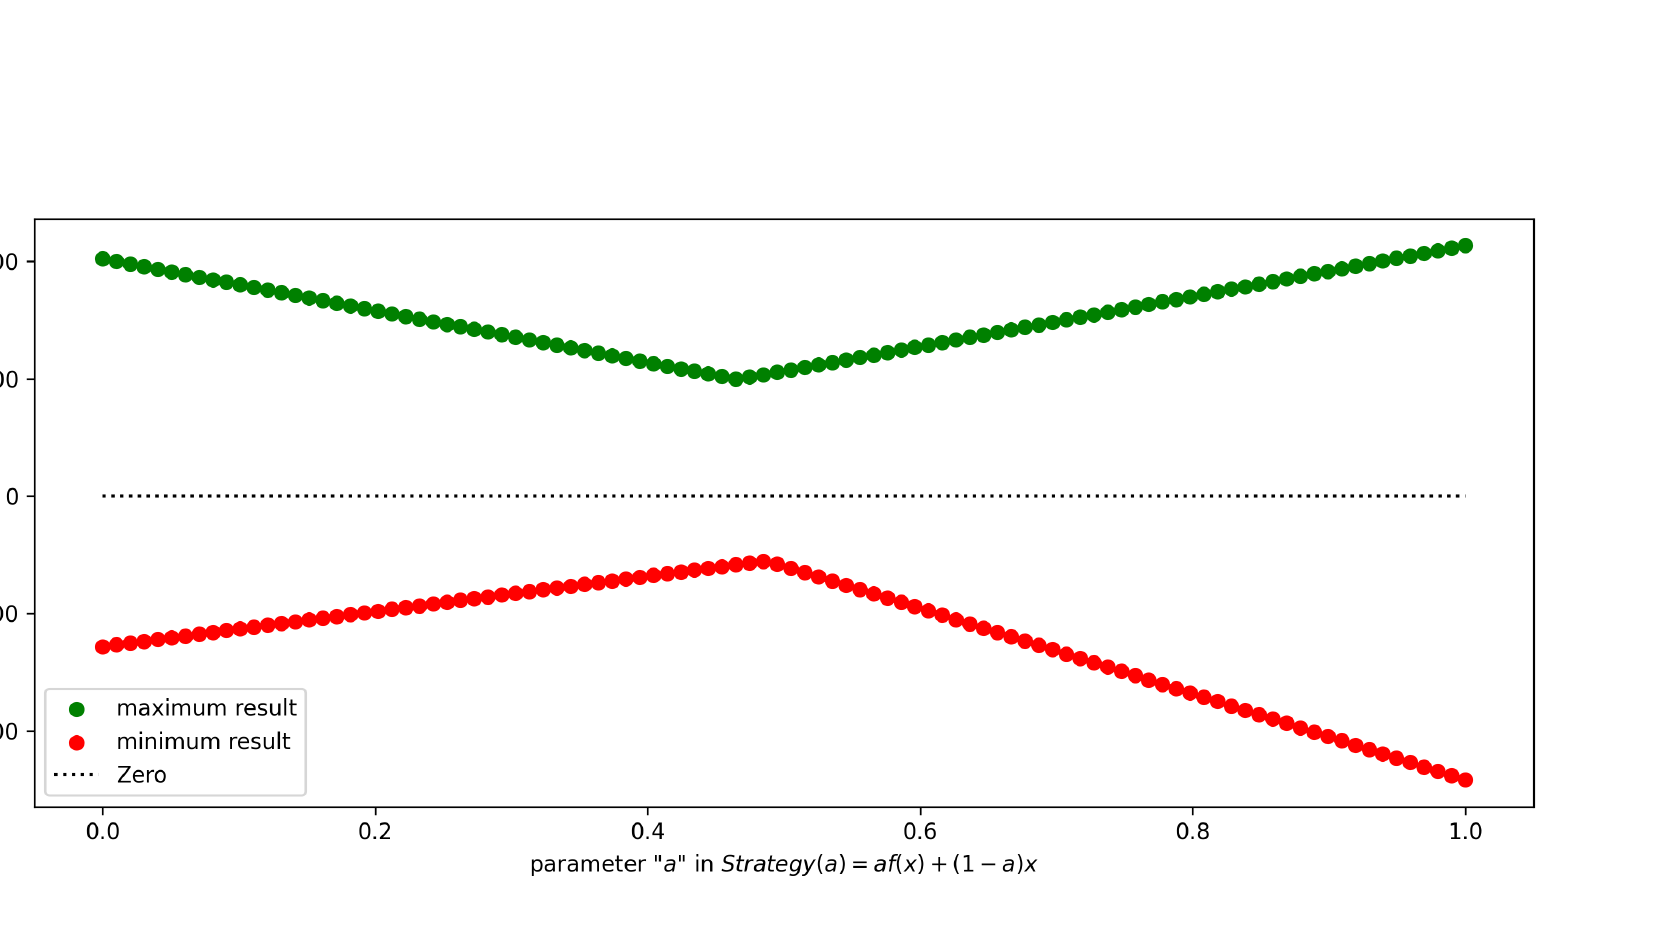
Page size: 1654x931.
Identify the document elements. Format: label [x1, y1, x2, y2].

picture [0, 182, 1654, 886]
